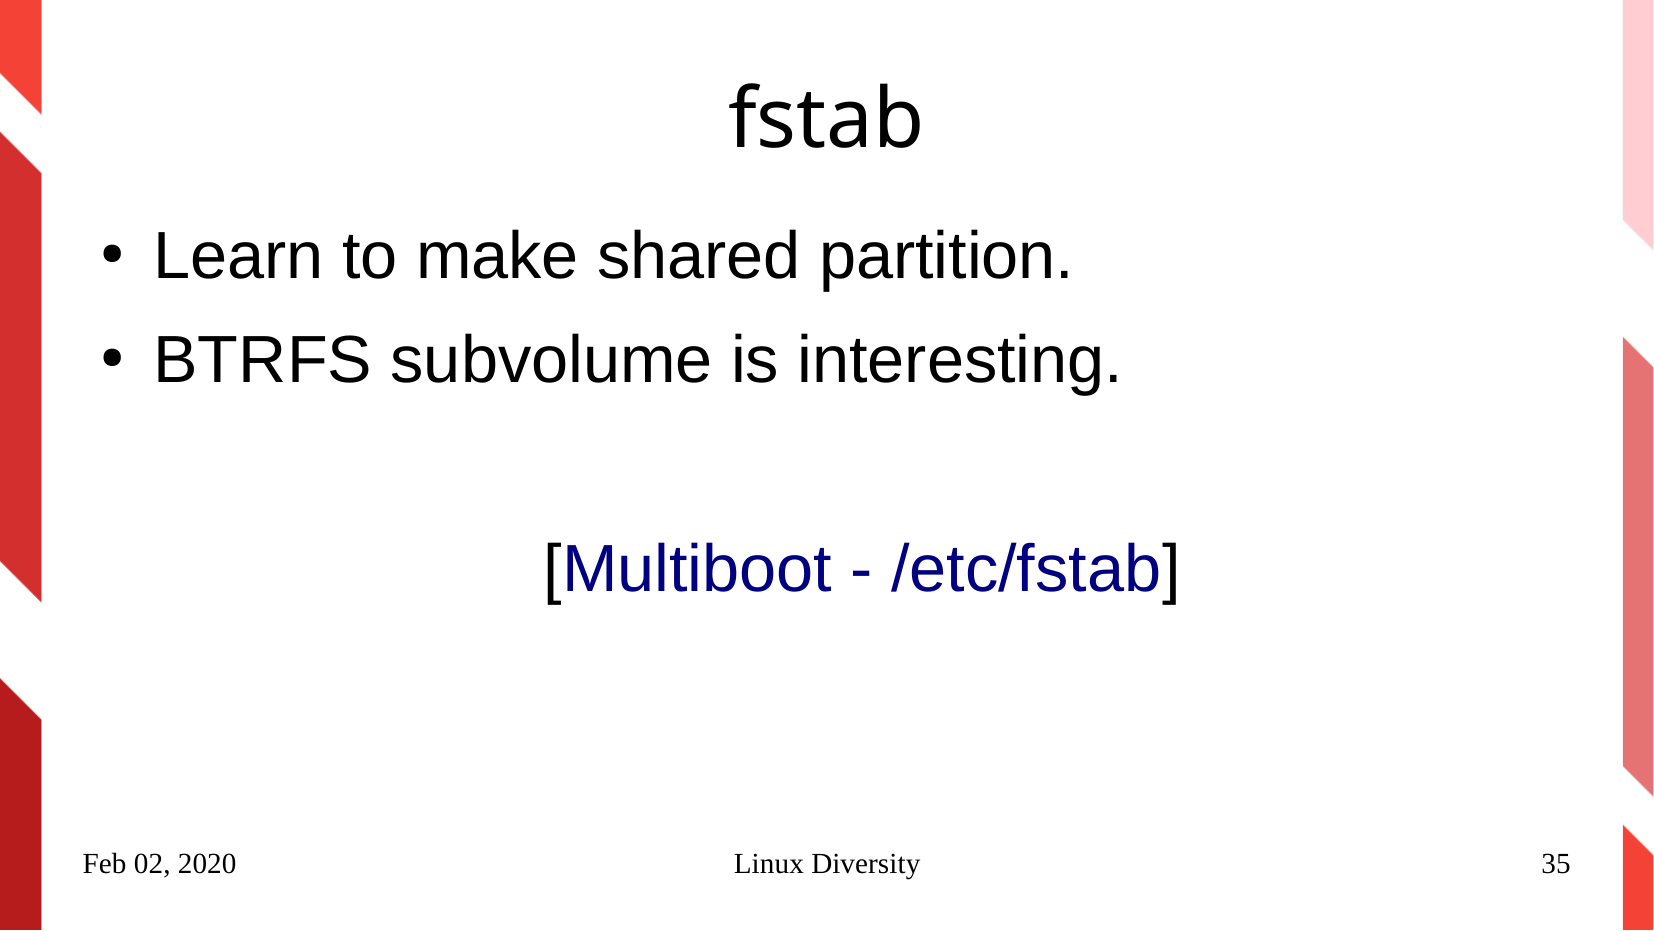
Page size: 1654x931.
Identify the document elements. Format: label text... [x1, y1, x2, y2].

picture [0, 0, 1654, 930]
list Learn to make shared partition. BTRFS subvolume is interesting. [Multiboot - /etc/fstab] [82, 217, 1571, 758]
title fstab [82, 37, 1571, 193]
